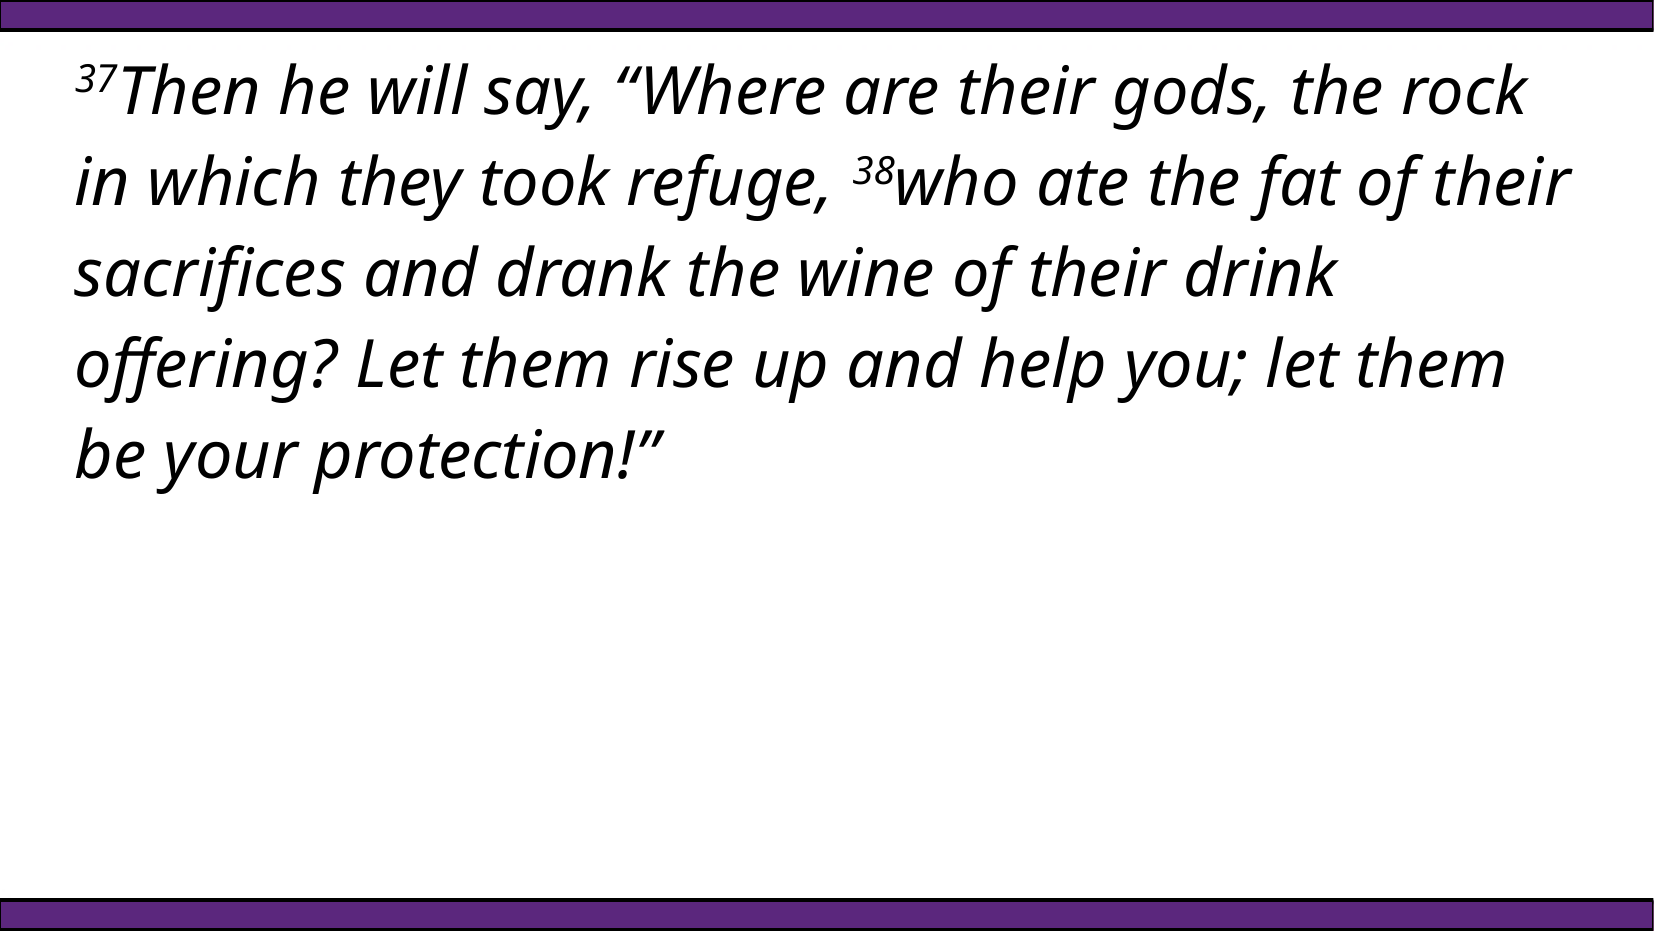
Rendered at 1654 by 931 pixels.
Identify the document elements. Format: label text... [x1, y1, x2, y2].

text_box 37Then he will say, “Where are their gods, the rock in which they took refuge, 38who ate the fat of their sacrifices and drank the wine of their drink offering? Let them rise up and help you; let them be your protection!” [60, 36, 1591, 496]
text_box [0, 900, 1654, 931]
text_box [0, 0, 1654, 31]
picture [0, 31, 1654, 900]
